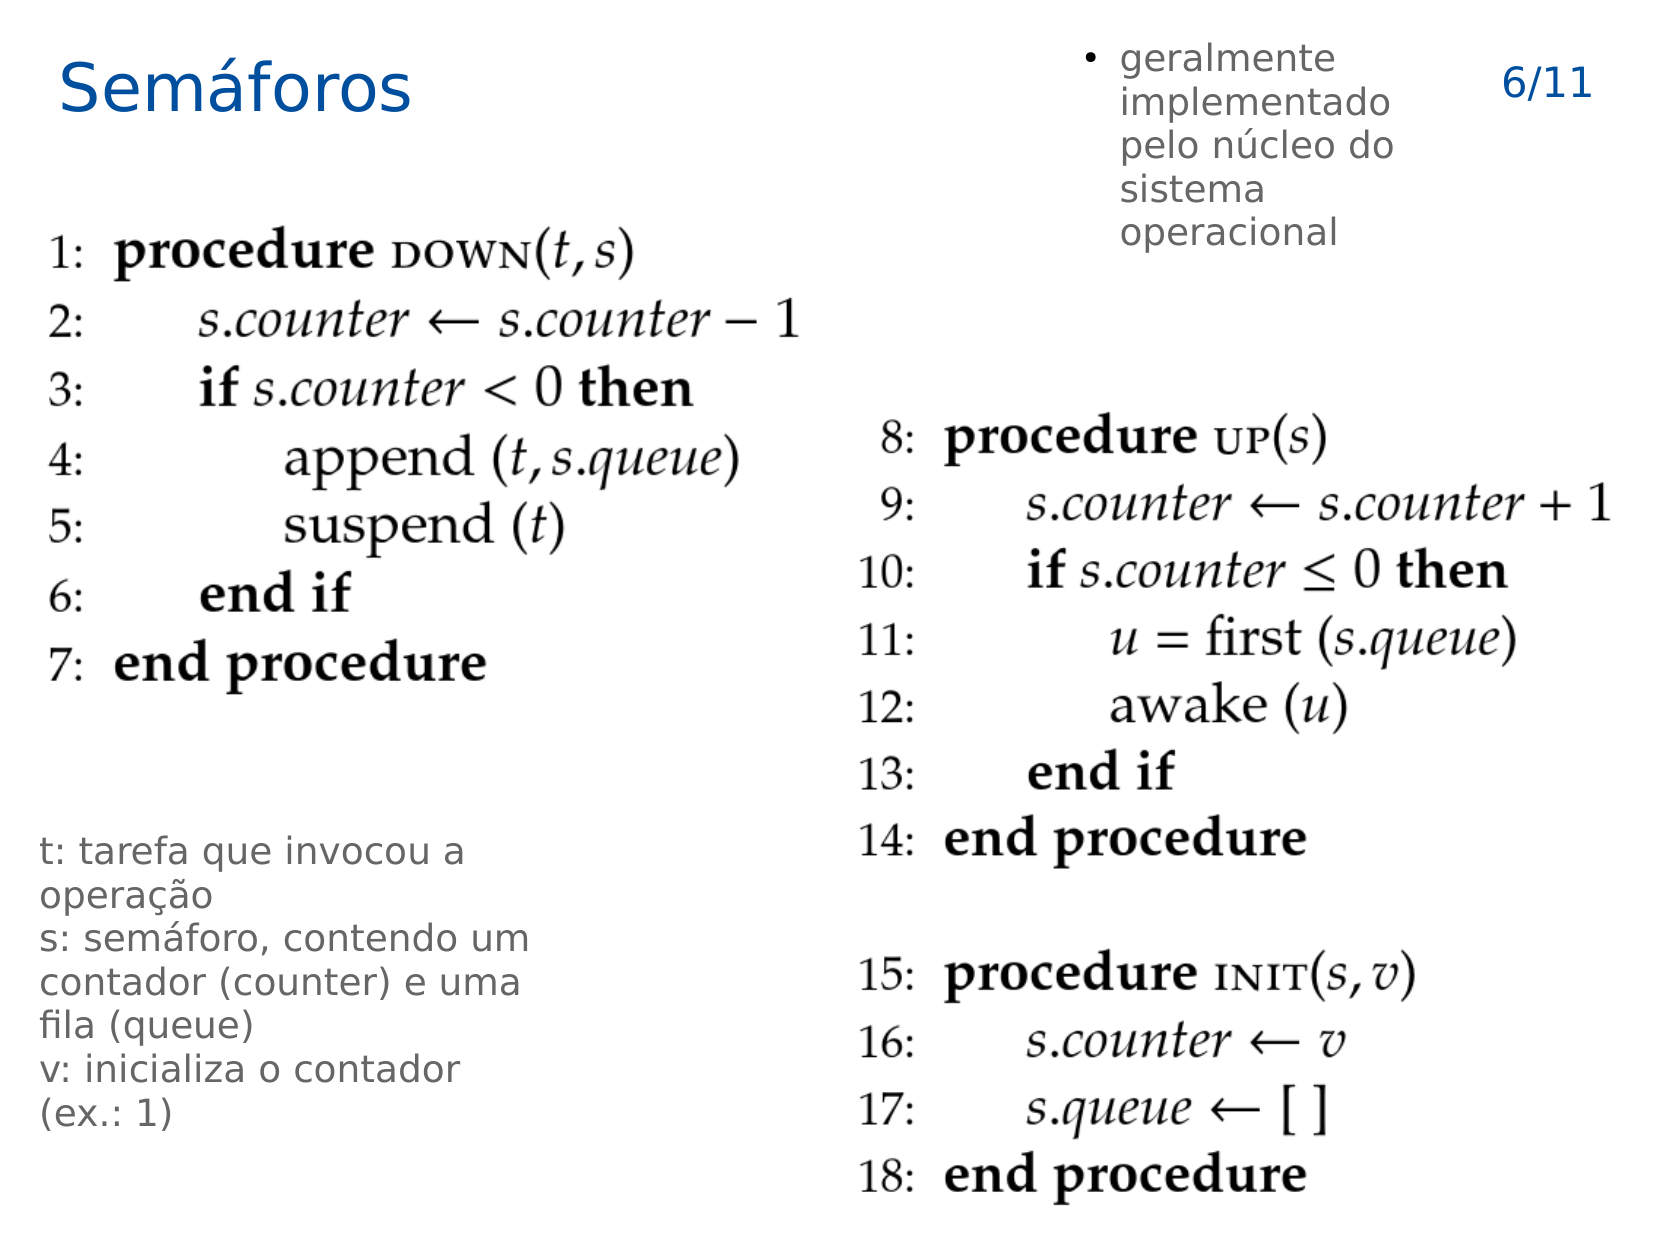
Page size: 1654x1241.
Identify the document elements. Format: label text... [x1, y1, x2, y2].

text_box geralmente implementado pelo núcleo do sistema operacional [1069, 29, 1497, 262]
text_box t: tarefa que invocou a operação s: semáforo, contendo um contador (counter) e uma fila (queue) v: inicializa o contador (ex.: 1) [24, 822, 551, 1143]
picture [845, 405, 1615, 1211]
picture [39, 220, 826, 699]
title Semáforos [1497, 29, 1625, 148]
title Semáforos [59, 29, 1069, 148]
